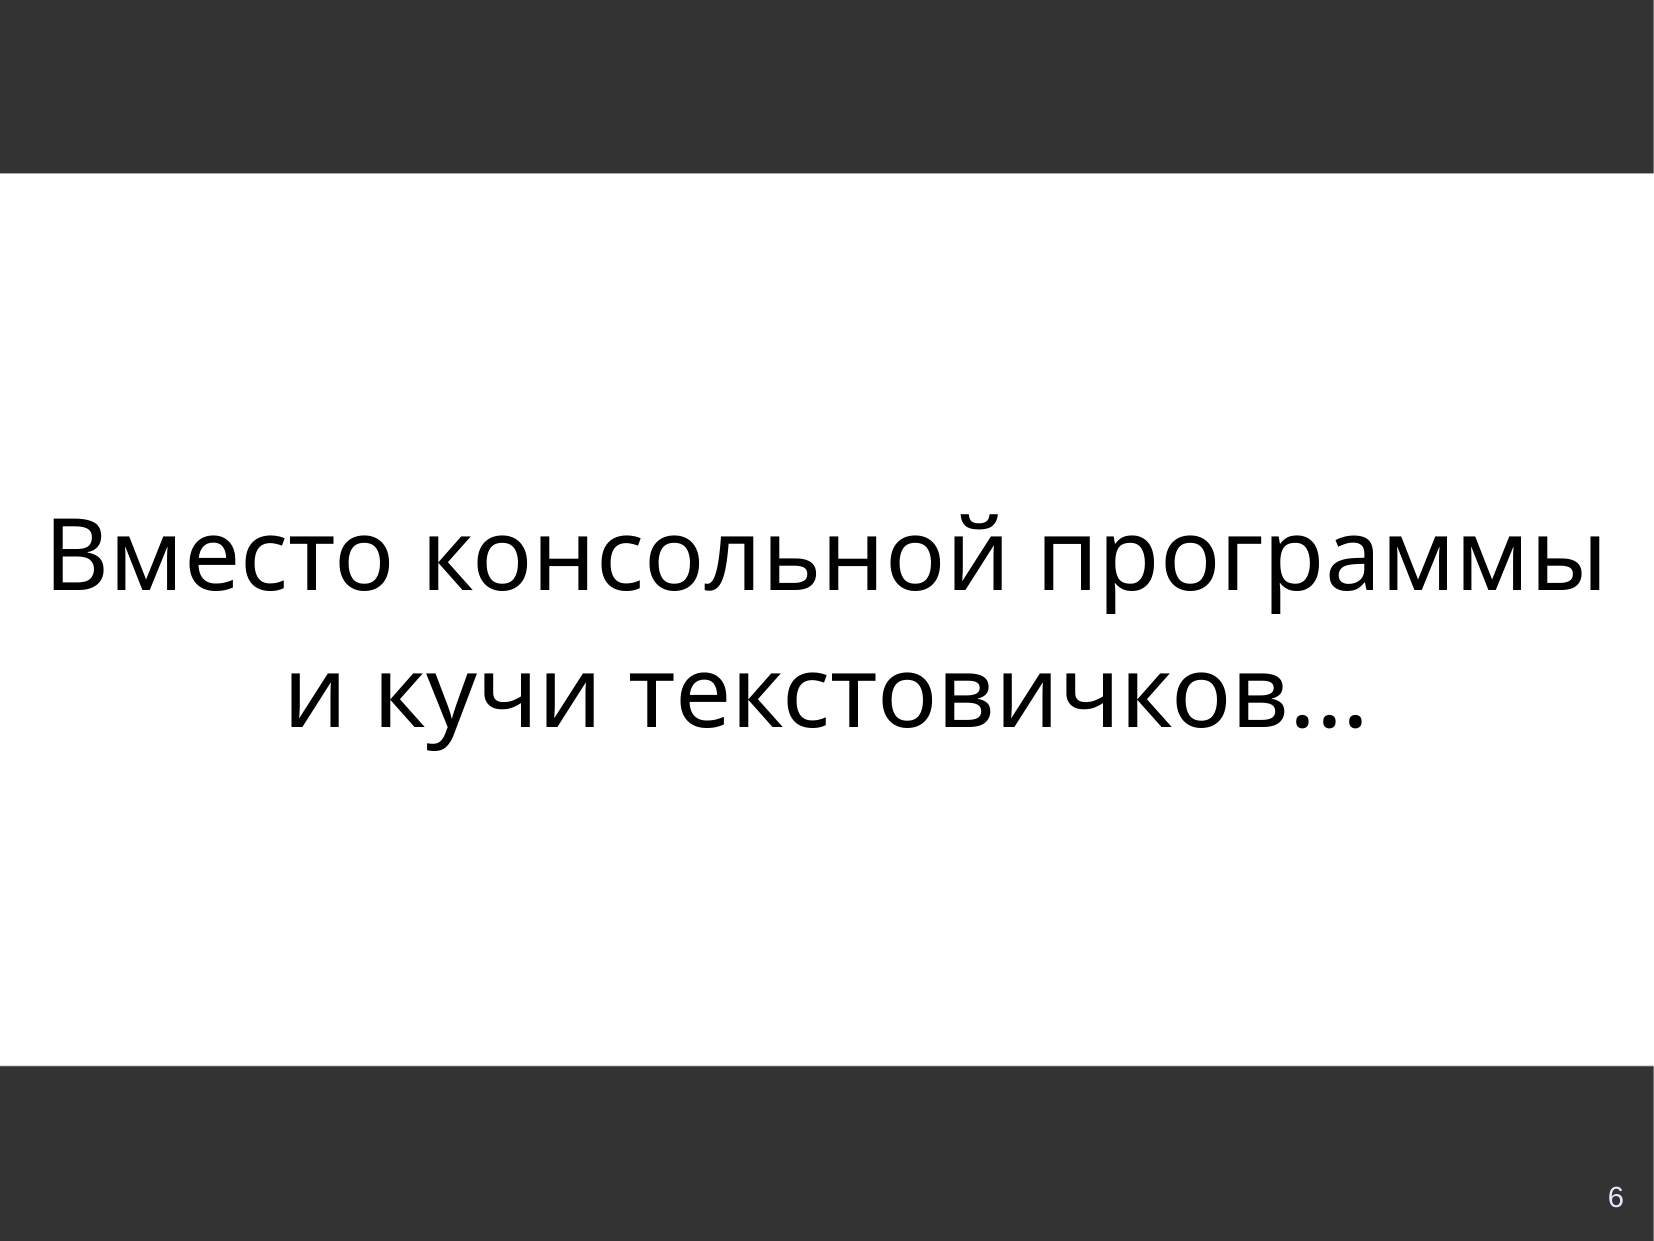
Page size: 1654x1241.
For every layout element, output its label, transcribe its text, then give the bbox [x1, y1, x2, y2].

picture [0, 0, 1654, 1241]
title Вместо консольной программы и кучи текстовичков... [29, 214, 1625, 1027]
